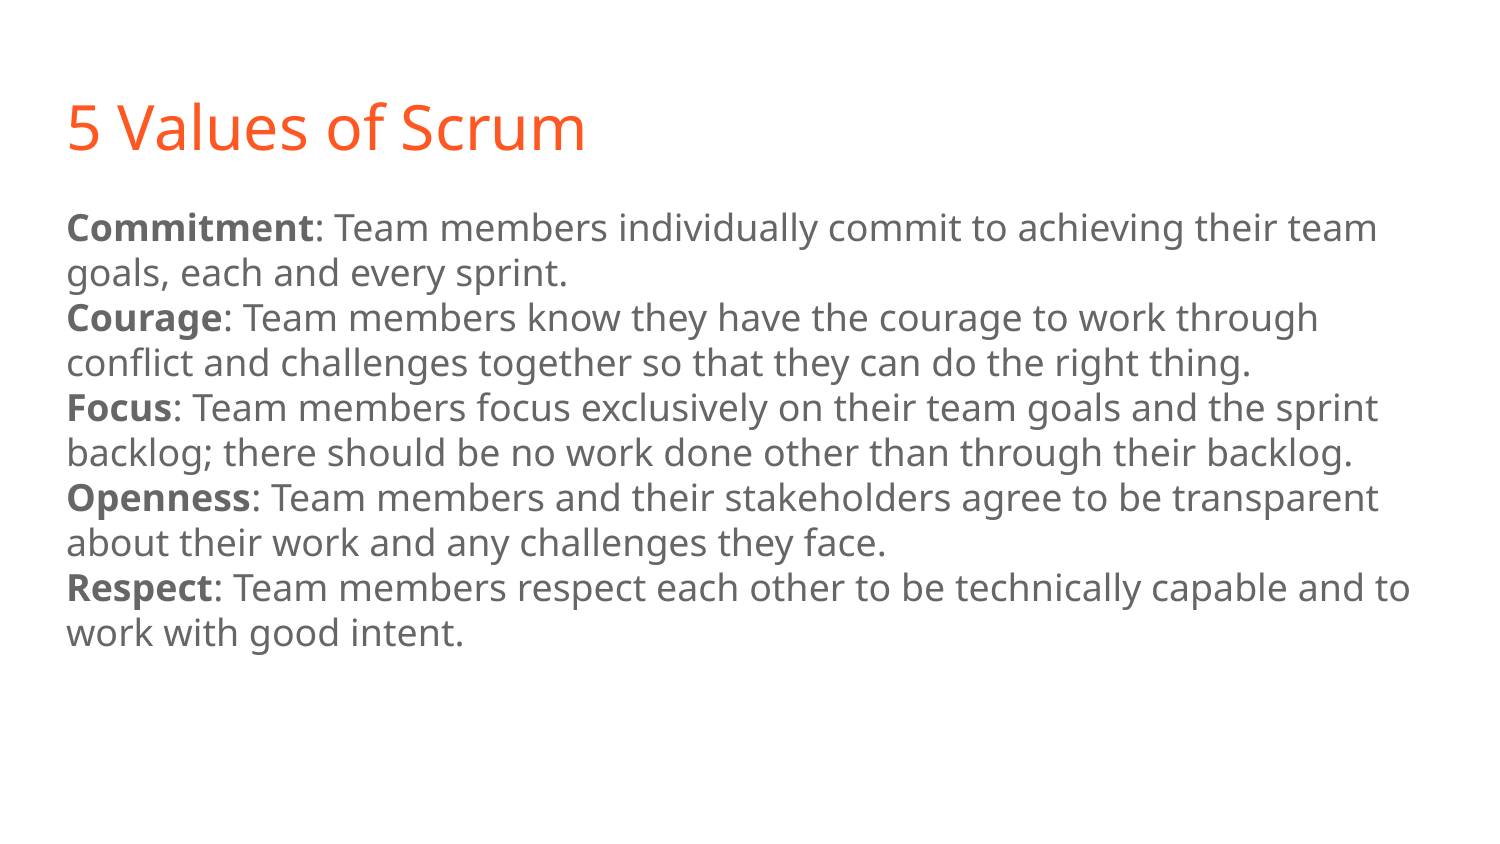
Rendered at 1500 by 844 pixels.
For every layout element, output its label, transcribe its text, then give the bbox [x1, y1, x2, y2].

title 5 Values of Scrum [51, 72, 1449, 167]
list Commitment: Team members individually commit to achieving their team goals, each and every sprint. Courage: Team members know they have the courage to work through conflict and challenges together so that they can do the right thing. Focus: Team members focus exclusively on their team goals and the sprint backlog; there should be no work done other than through their backlog. Openness: Team members and their stakeholders agree to be transparent about their work and any challenges they face. Respect: Team members respect each other to be technically capable and to work with good intent. [51, 189, 1449, 750]
